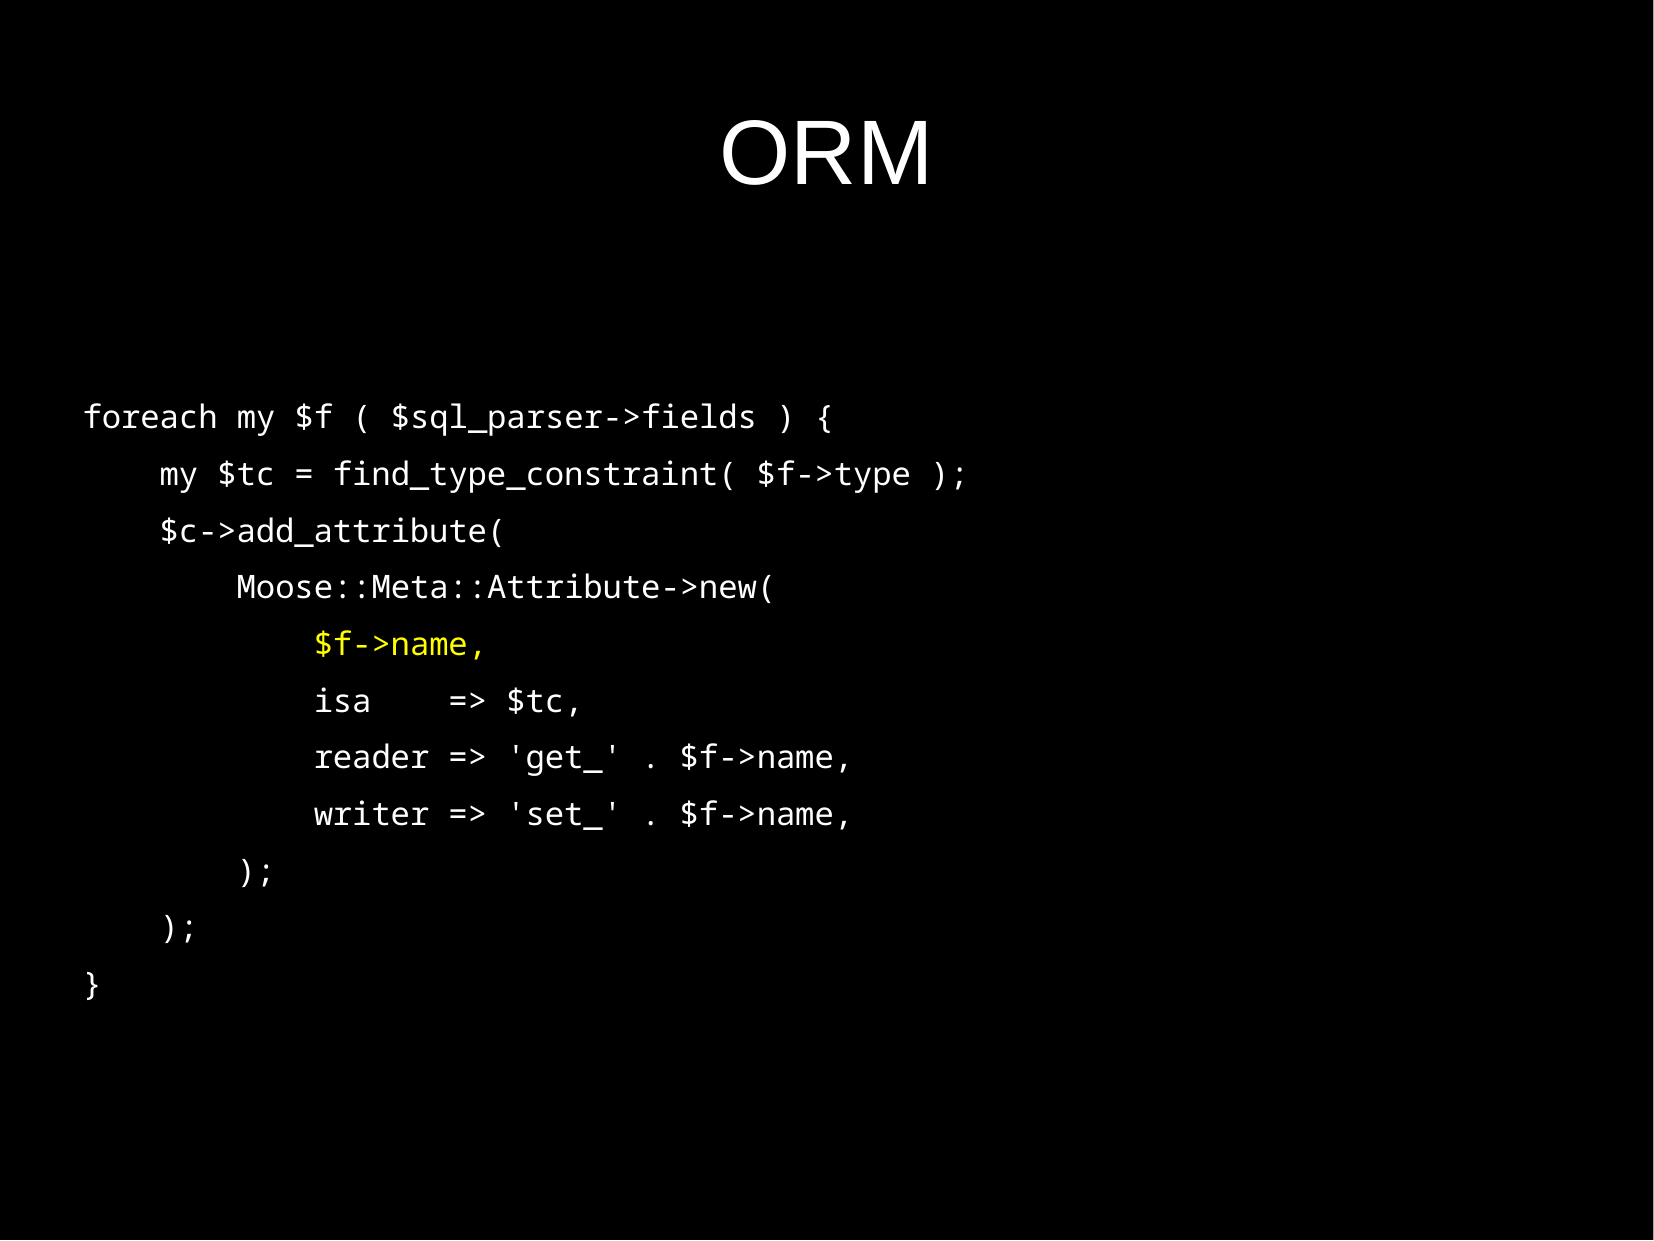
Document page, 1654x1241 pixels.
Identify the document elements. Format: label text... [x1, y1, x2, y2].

list foreach my $f ( $sql_parser->fields ) { my $tc = find_type_constraint( $f->type ); $c->add_attribute( Moose::Meta::Attribute->new( $f->name, isa => $tc, reader => 'get_' . $f->name, writer => 'set_' . $f->name, ); ); } [82, 290, 1538, 1010]
title ORM [82, 49, 1571, 257]
